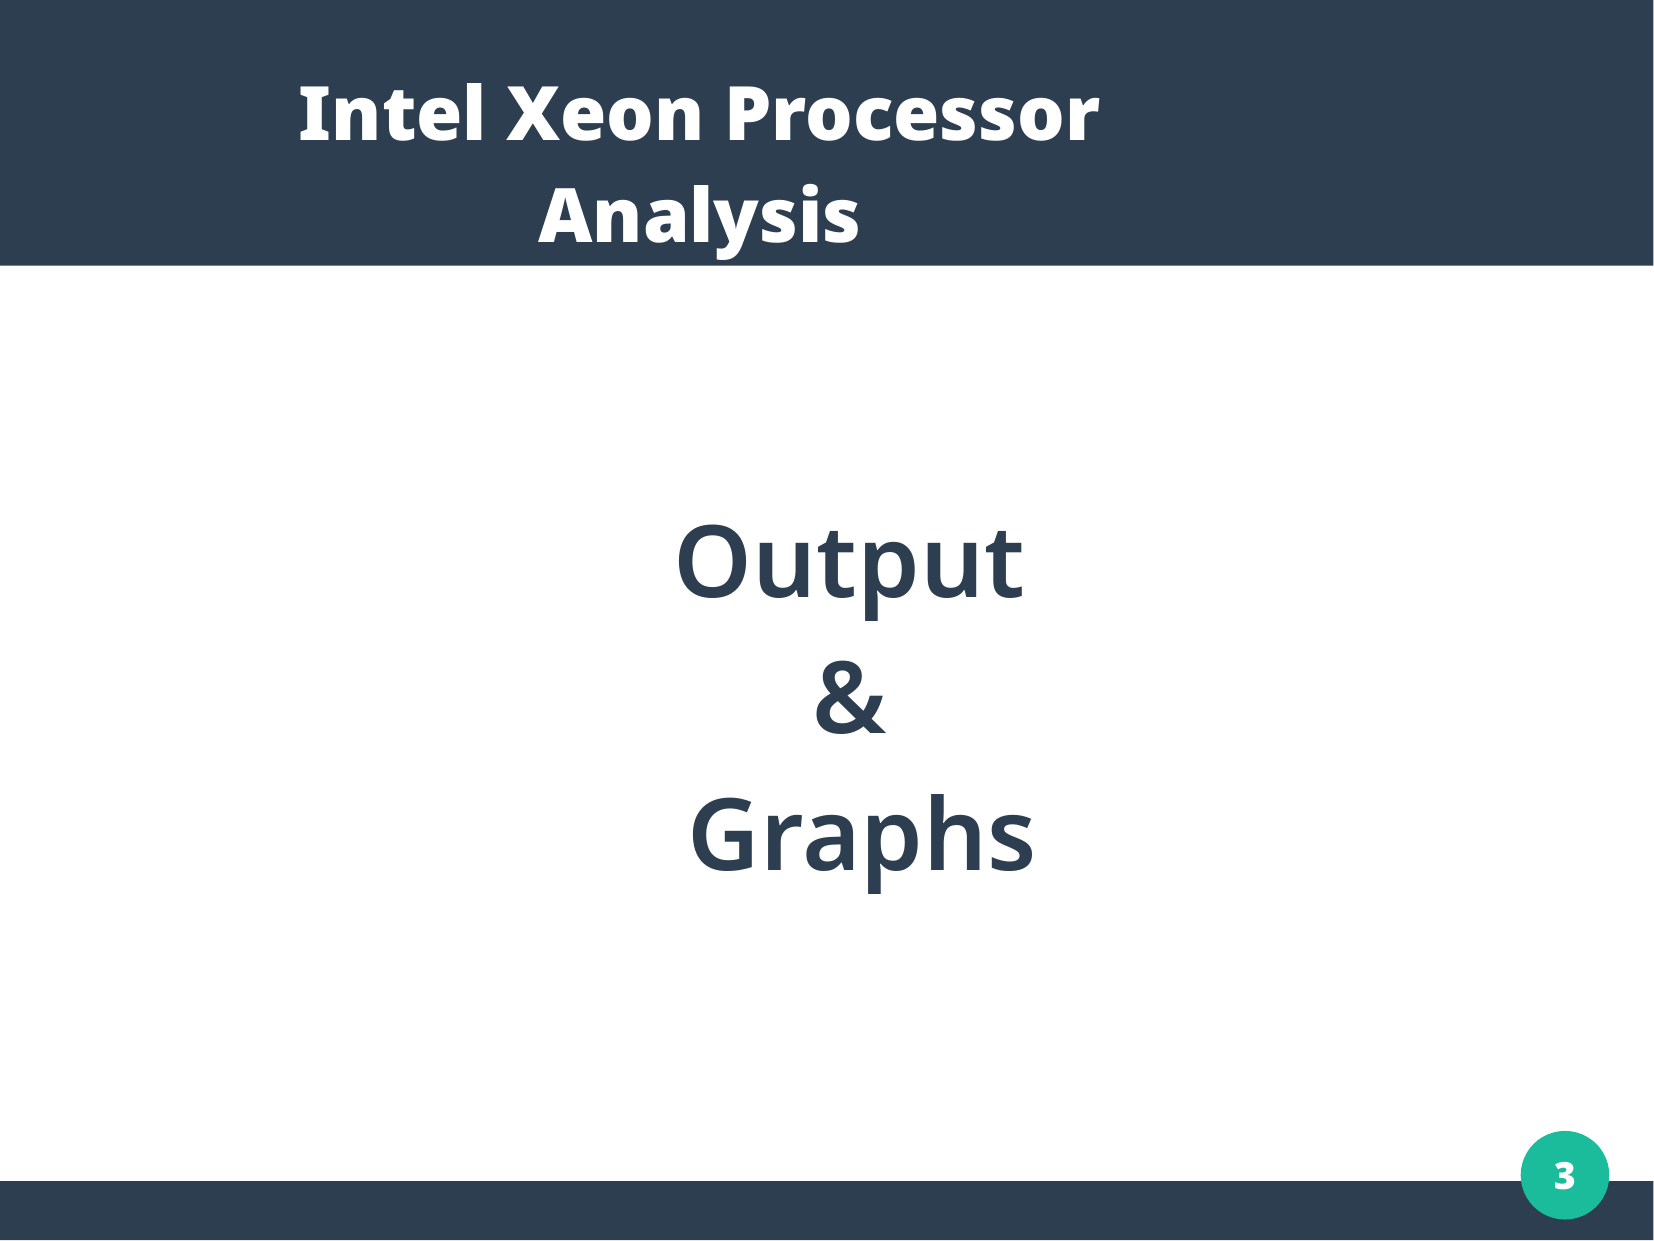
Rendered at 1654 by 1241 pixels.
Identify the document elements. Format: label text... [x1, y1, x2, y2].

list Output & Graphs [59, 324, 1595, 1152]
title Intel Xeon Processor Analysis [299, 60, 1321, 218]
